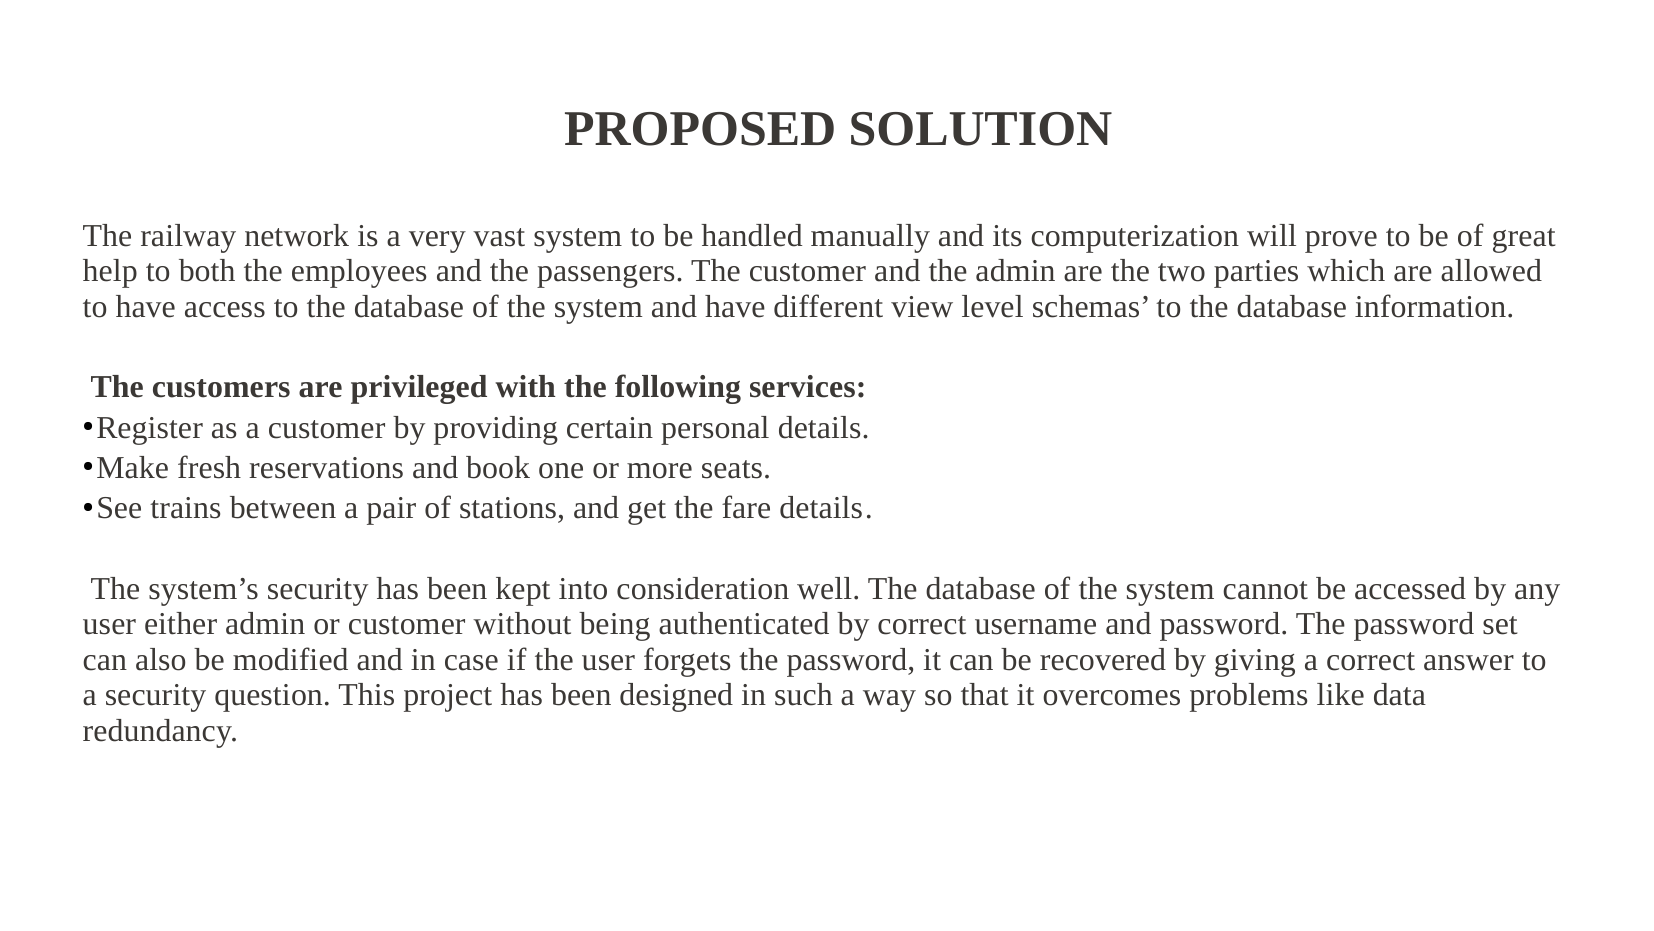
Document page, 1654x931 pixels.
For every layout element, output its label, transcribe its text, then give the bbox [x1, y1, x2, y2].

title PROPOSED SOLUTION [82, 37, 1571, 193]
list The railway network is a very vast system to be handled manually and its computerization will prove to be of great help to both the employees and the passengers. The customer and the admin are the two parties which are allowed to have access to the database of the system and have different view level schemas’ to the database information. The customers are privileged with the following services: Register as a customer by providing certain personal details. Make fresh reservations and book one or more seats. See trains between a pair of stations, and get the fare details. The system’s security has been kept into consideration well. The database of the system cannot be accessed by any user either admin or customer without being authenticated by correct username and password. The password set can also be modified and in case if the user forgets the password, it can be recovered by giving a correct answer to a security question. This project has been designed in such a way so that it overcomes problems like data redundancy. [82, 217, 1571, 758]
